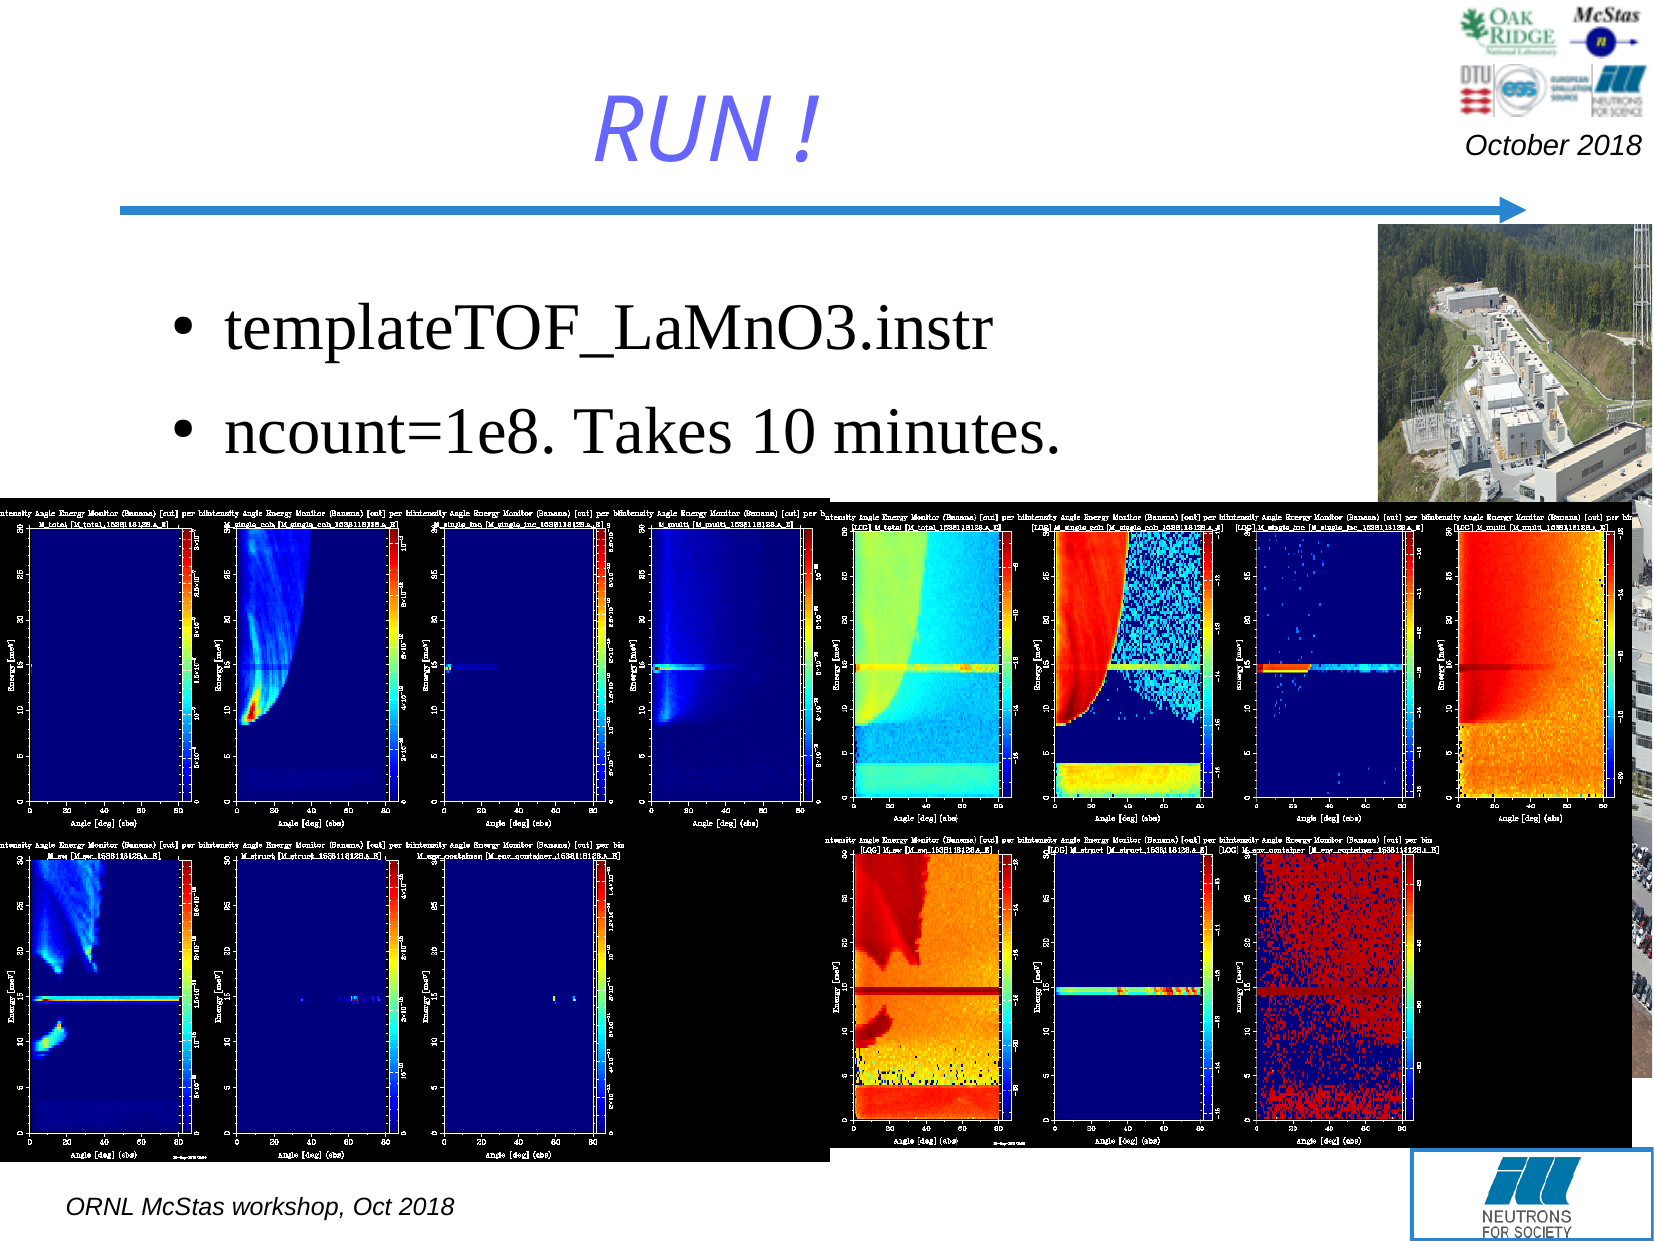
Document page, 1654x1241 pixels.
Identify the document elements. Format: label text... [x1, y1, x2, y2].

title RUN ! [82, 49, 1328, 203]
picture [1459, 64, 1649, 117]
list templateTOF_LaMnO3.instr ncount=1e8. Takes 10 minutes. [82, 290, 1571, 502]
picture [1479, 1153, 1583, 1241]
picture [0, 224, 1653, 1163]
picture [1458, 6, 1650, 59]
